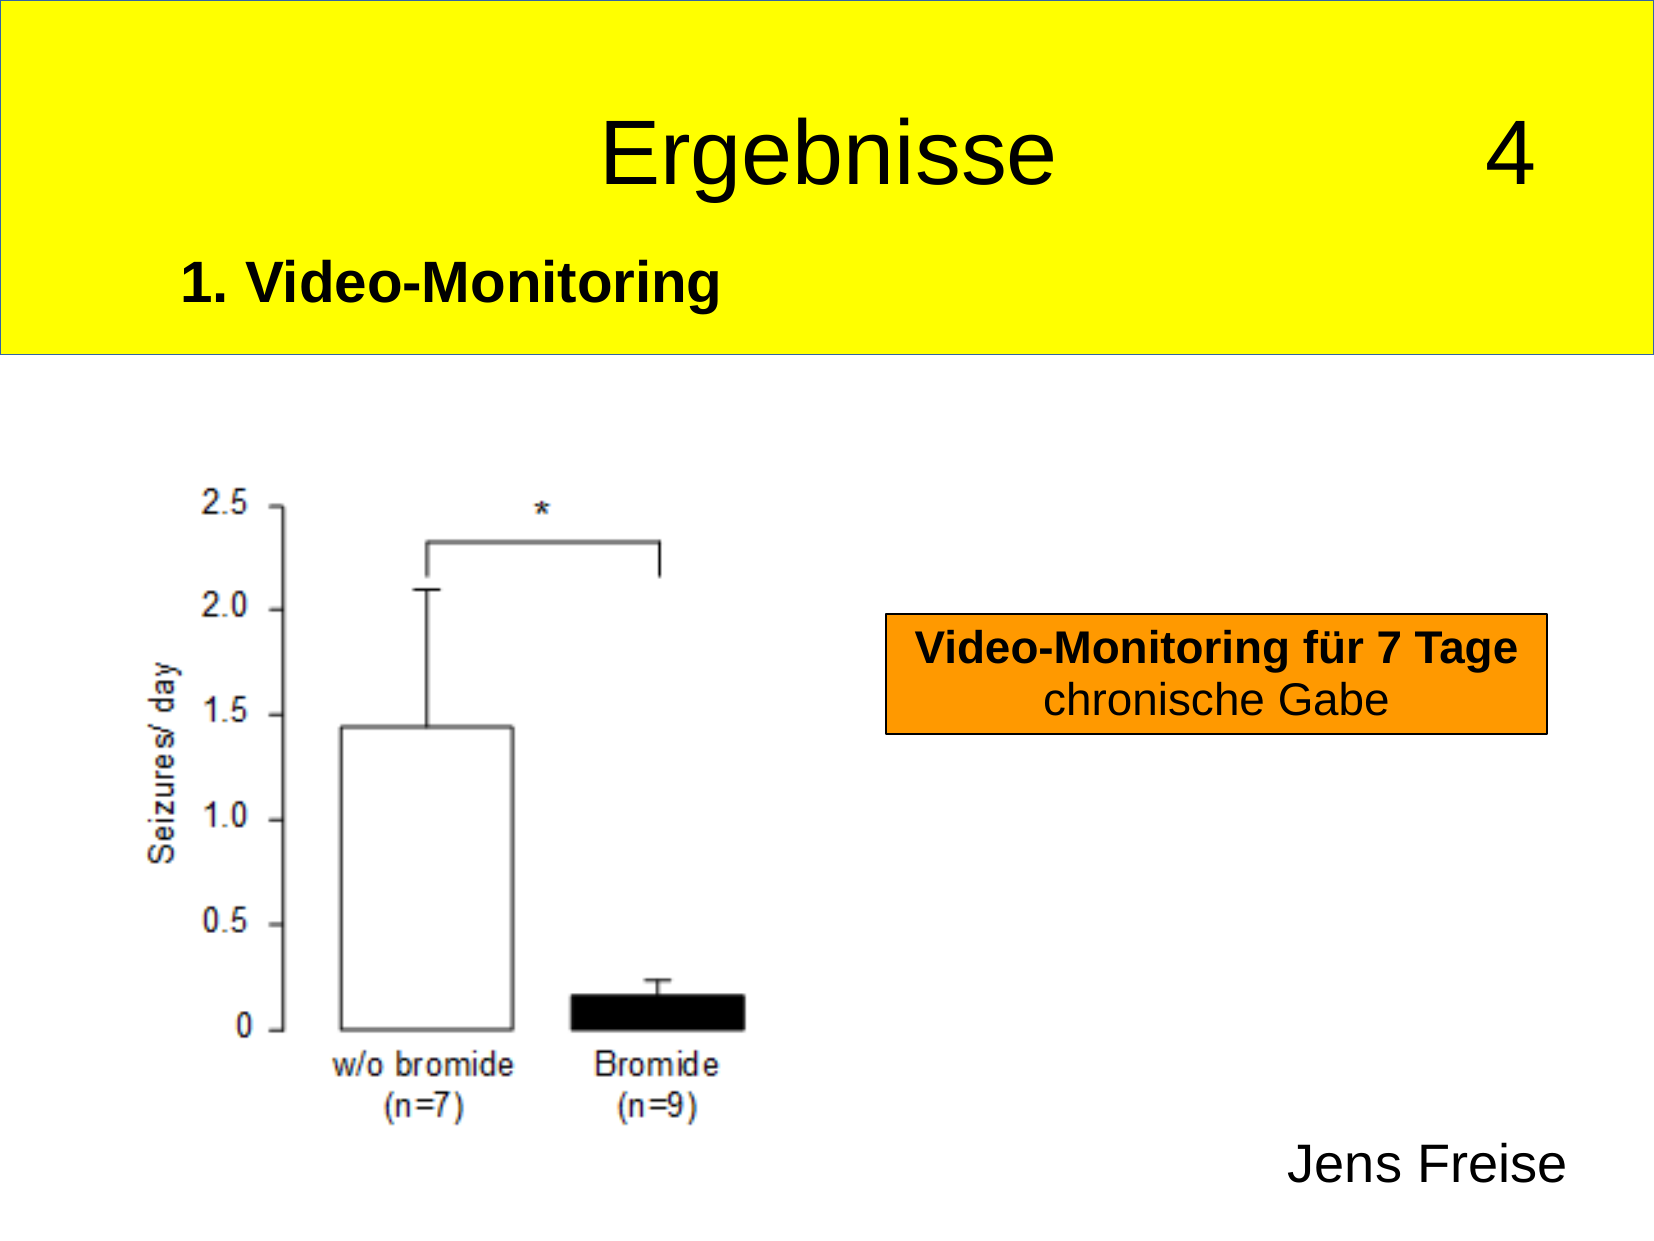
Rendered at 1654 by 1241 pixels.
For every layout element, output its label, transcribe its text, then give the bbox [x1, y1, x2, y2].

text_box [0, 0, 1654, 355]
list Jens Freise [1287, 1133, 1595, 1222]
picture [118, 448, 795, 1146]
text_box 1. Video-Monitoring [165, 257, 792, 387]
title Ergebnisse <Foliennummer> [82, 49, 1571, 257]
text_box Video-Monitoring für 7 Tage chronische Gabe [885, 614, 1548, 734]
